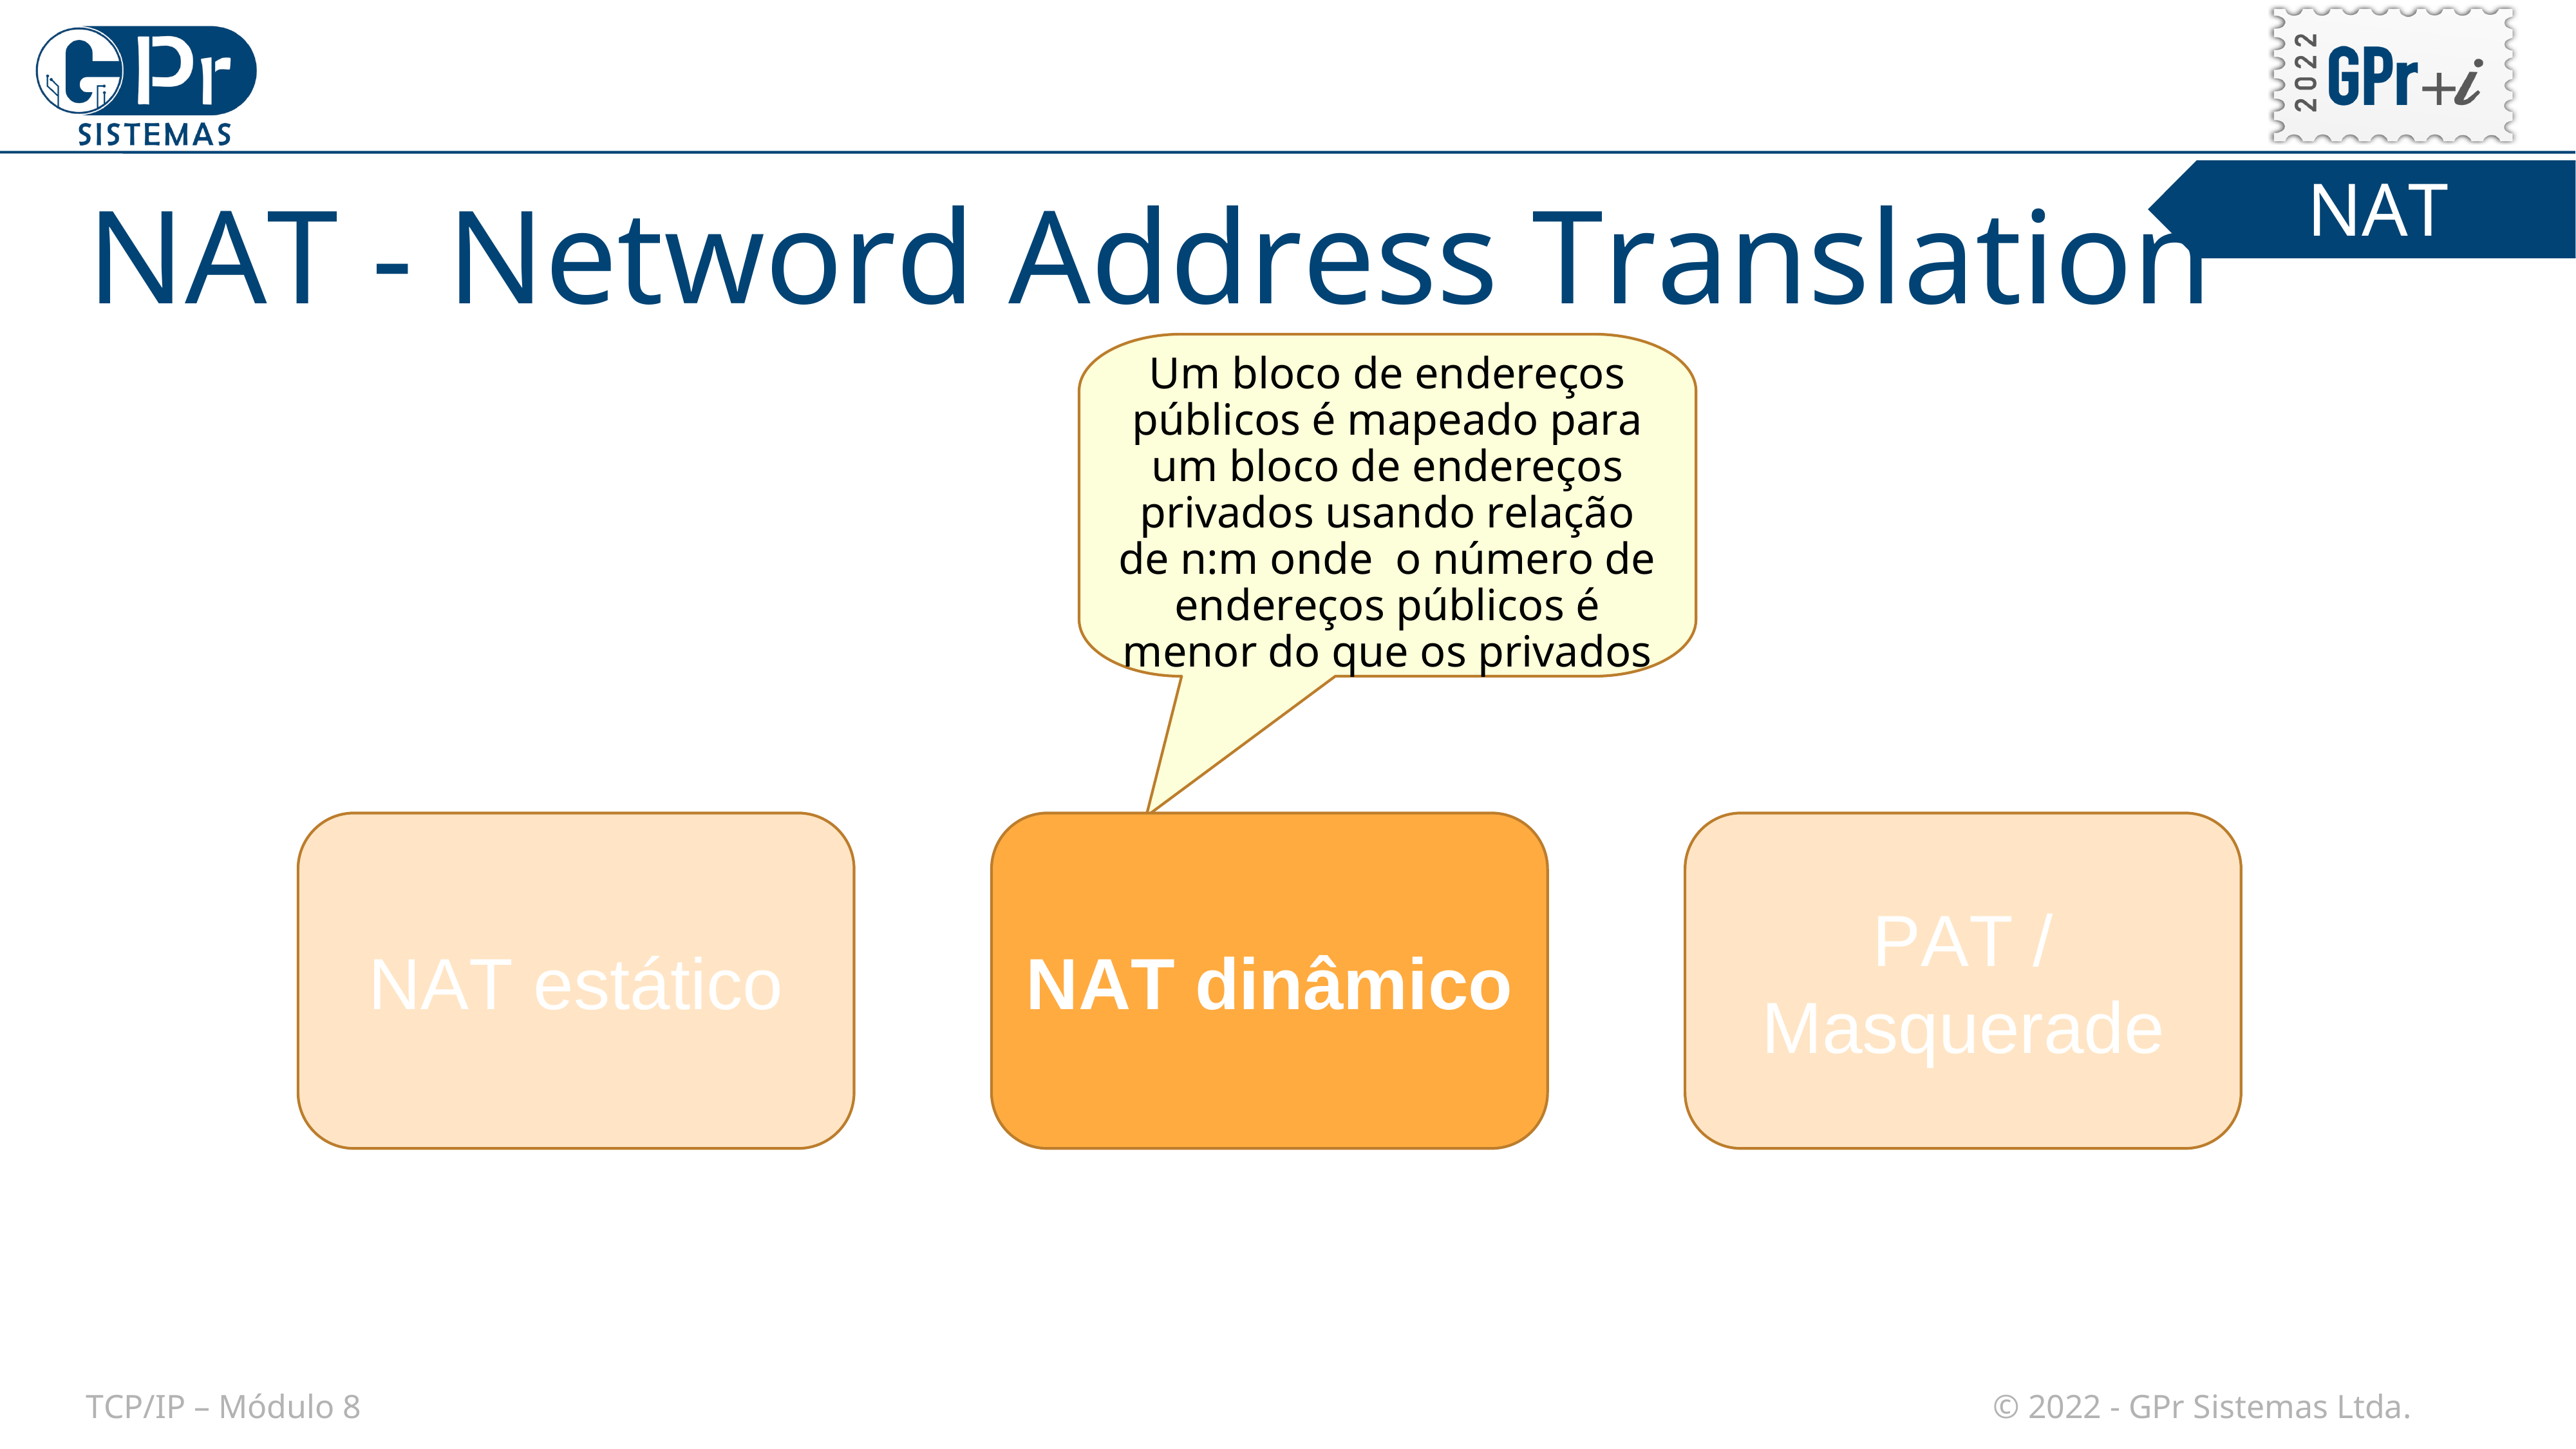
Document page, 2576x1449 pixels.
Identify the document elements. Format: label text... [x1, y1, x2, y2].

picture [2268, 4, 2519, 145]
text_box PAT / Masquerade [1685, 813, 2241, 1149]
text_box [2496, 160, 2576, 258]
text_box NAT dinâmico [991, 813, 1548, 1149]
text_box NAT [2219, 157, 2537, 256]
text_box Um bloco de endereços públicos é mapeado para um bloco de endereços privados usando relação de n:m onde o número de endereços públicos é menor do que os privados [1078, 343, 1697, 813]
text_box [2189, 160, 2219, 169]
picture [34, 26, 257, 147]
list NAT - Netword Address Translation [81, 169, 2496, 343]
text_box NAT estático [297, 813, 854, 1149]
